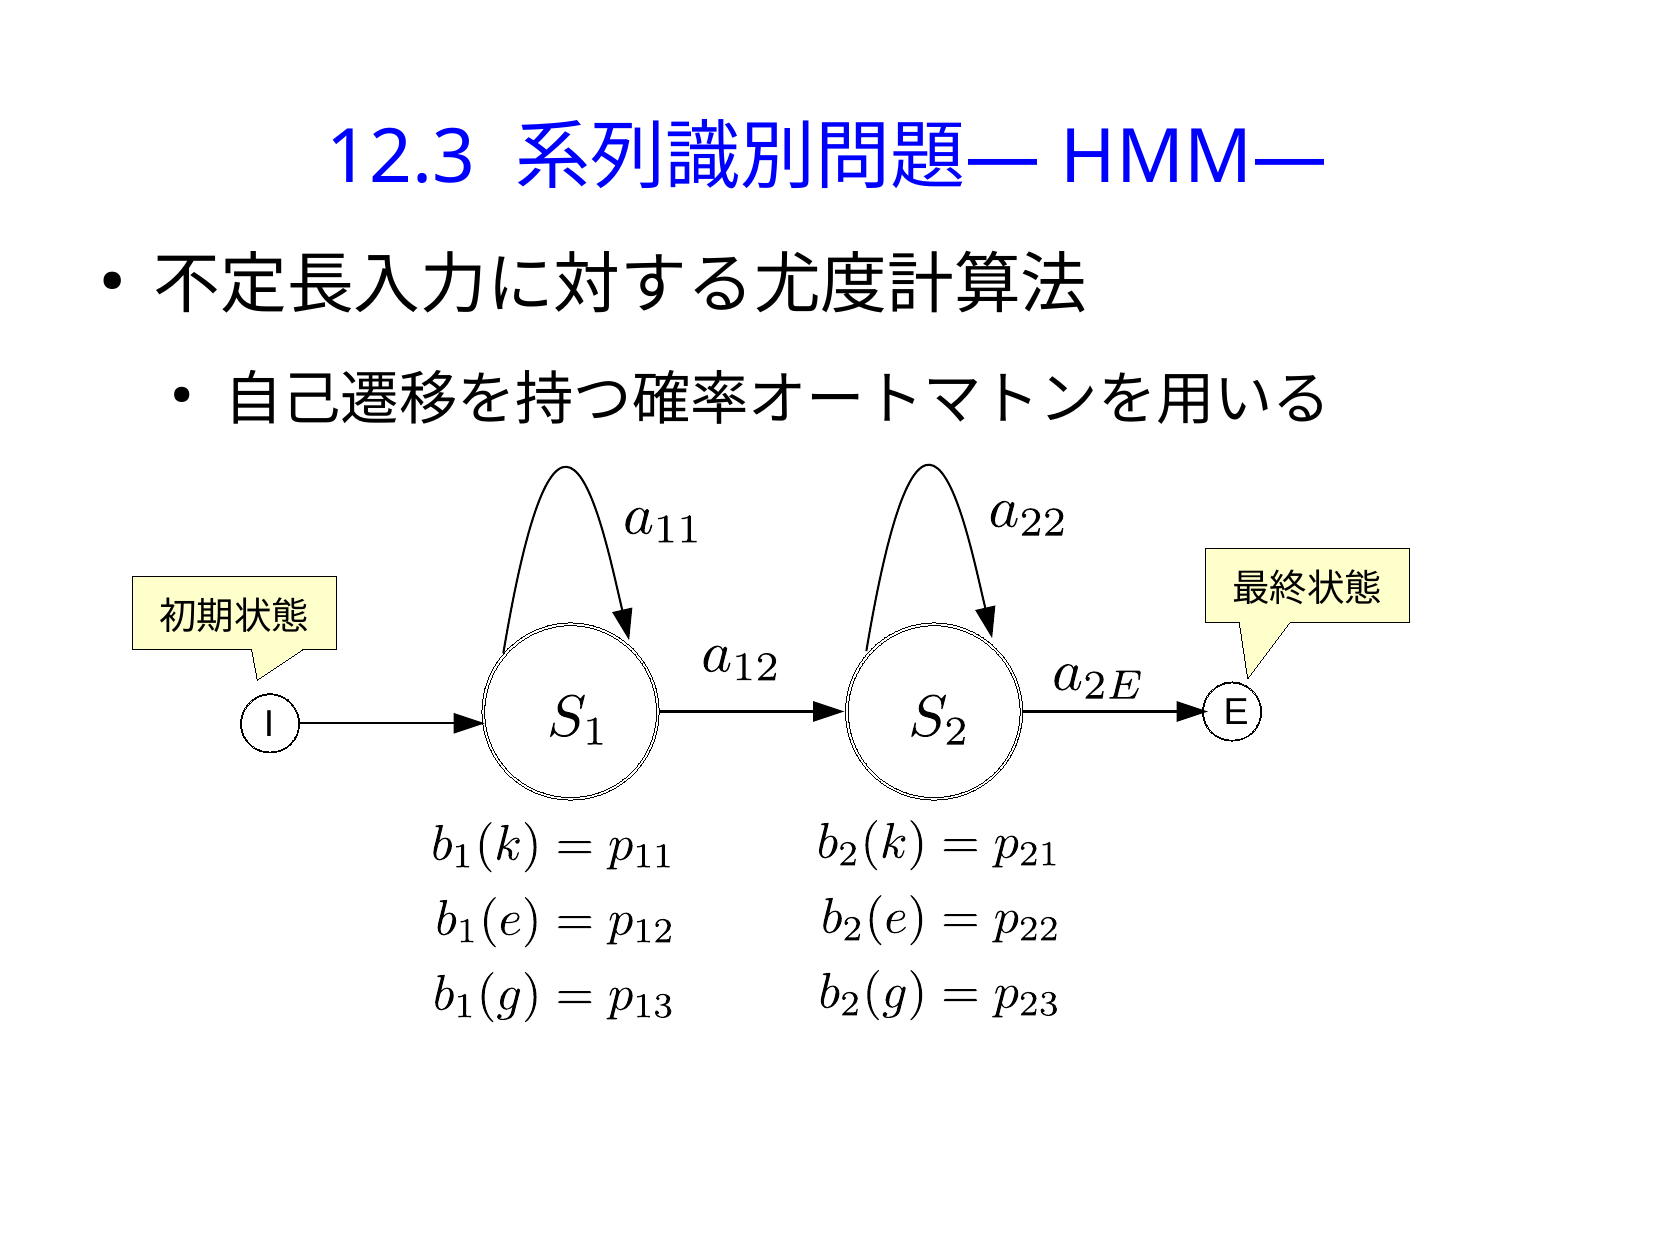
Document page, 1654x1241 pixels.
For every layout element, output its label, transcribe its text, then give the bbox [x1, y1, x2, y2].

text_box [290, 701, 300, 746]
text_box [240, 702, 249, 744]
text_box 初期状態 [132, 576, 337, 681]
text_box [1202, 712, 1208, 729]
text_box I [249, 694, 290, 752]
text_box [481, 622, 660, 801]
text_box [816, 820, 1059, 1021]
text_box [845, 622, 1023, 801]
text_box [1052, 663, 1143, 699]
text_box [623, 507, 701, 543]
title 12.3 系列識別問題―HMM― [82, 49, 1571, 236]
text_box [988, 500, 1067, 536]
text_box 最終状態 [1205, 548, 1410, 679]
text_box [701, 645, 779, 681]
text_box E [1208, 682, 1264, 740]
text_box [1202, 694, 1208, 711]
text_box [430, 822, 674, 1023]
list 不定長入力に対する尤度計算法 自己遷移を持つ確率オートマトンを用いる [82, 236, 1571, 1010]
